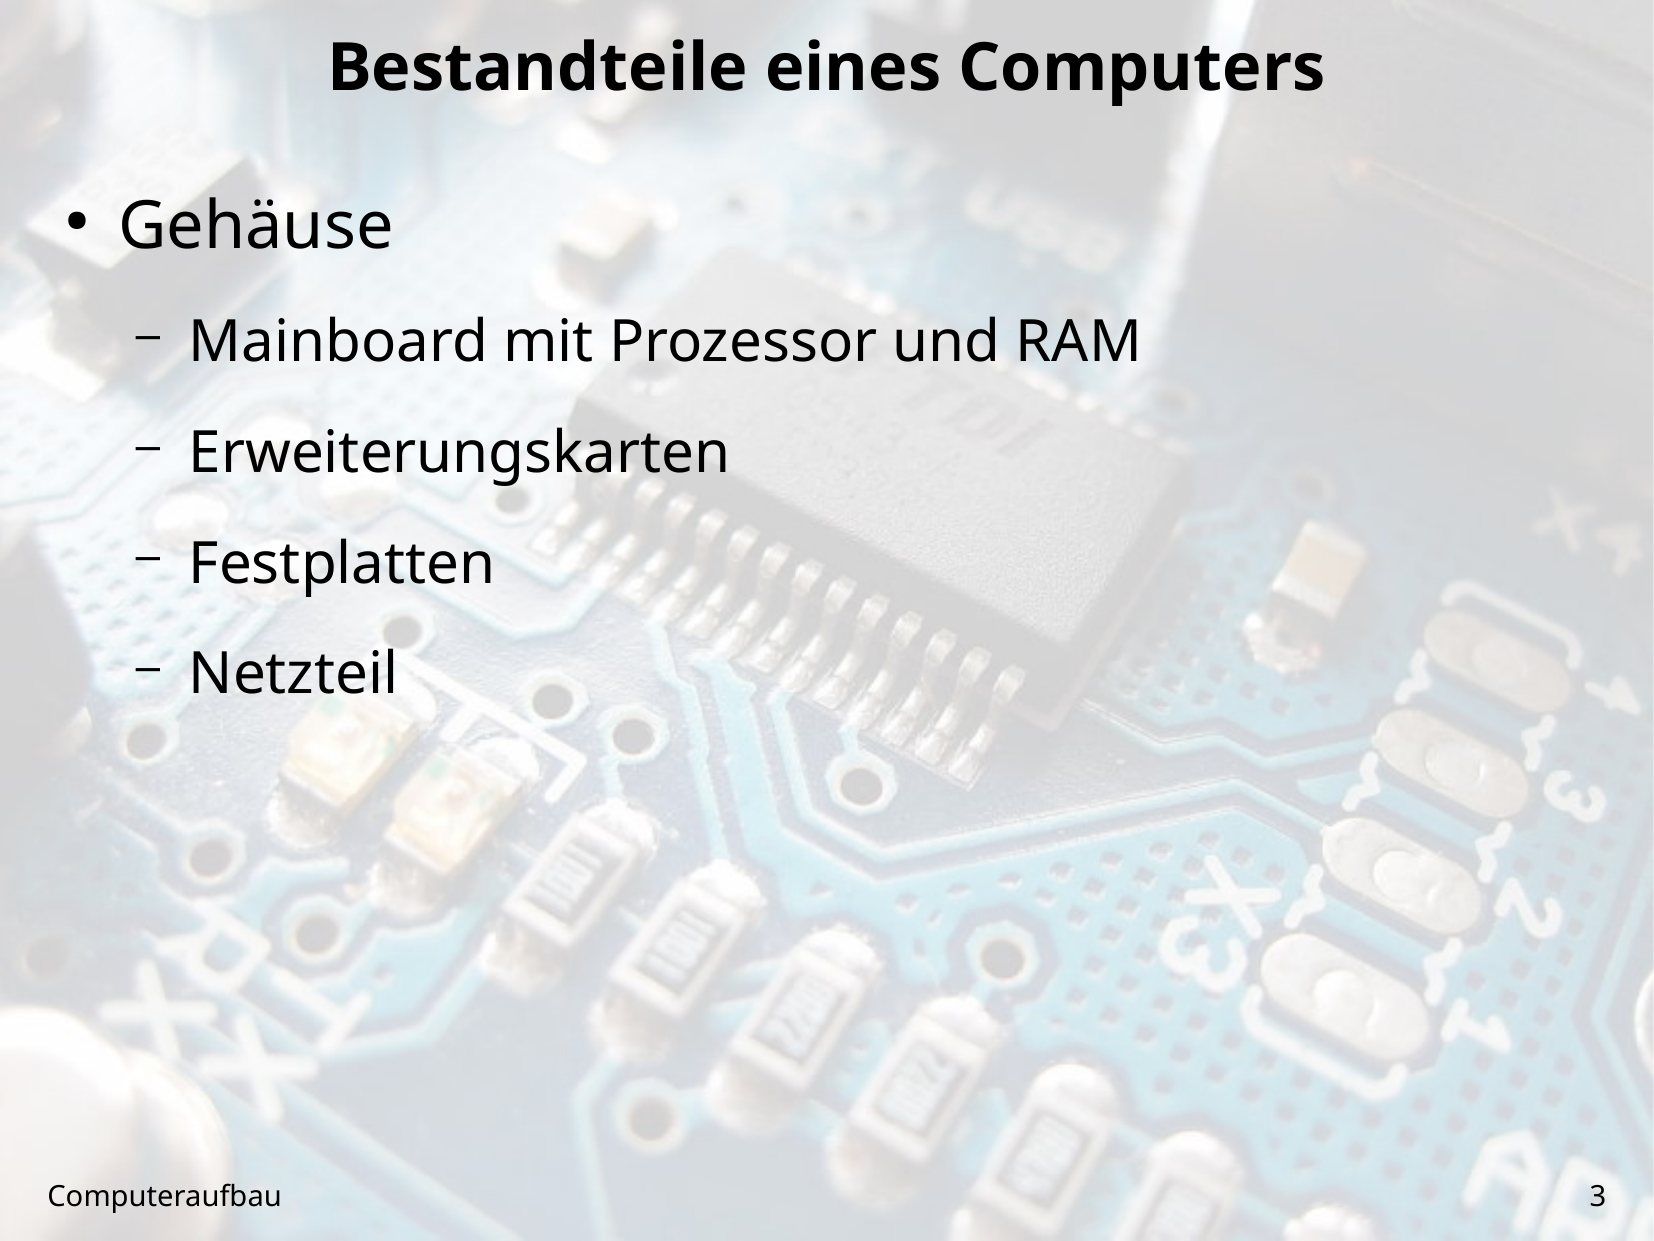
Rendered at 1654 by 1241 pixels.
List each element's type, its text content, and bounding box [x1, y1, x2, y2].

list Gehäuse Mainboard mit Prozessor und RAM Erweiterungskarten Festplatten Netzteil [47, 177, 1607, 1123]
picture [0, 0, 1654, 1241]
title Bestandteile eines Computers [47, 11, 1607, 119]
